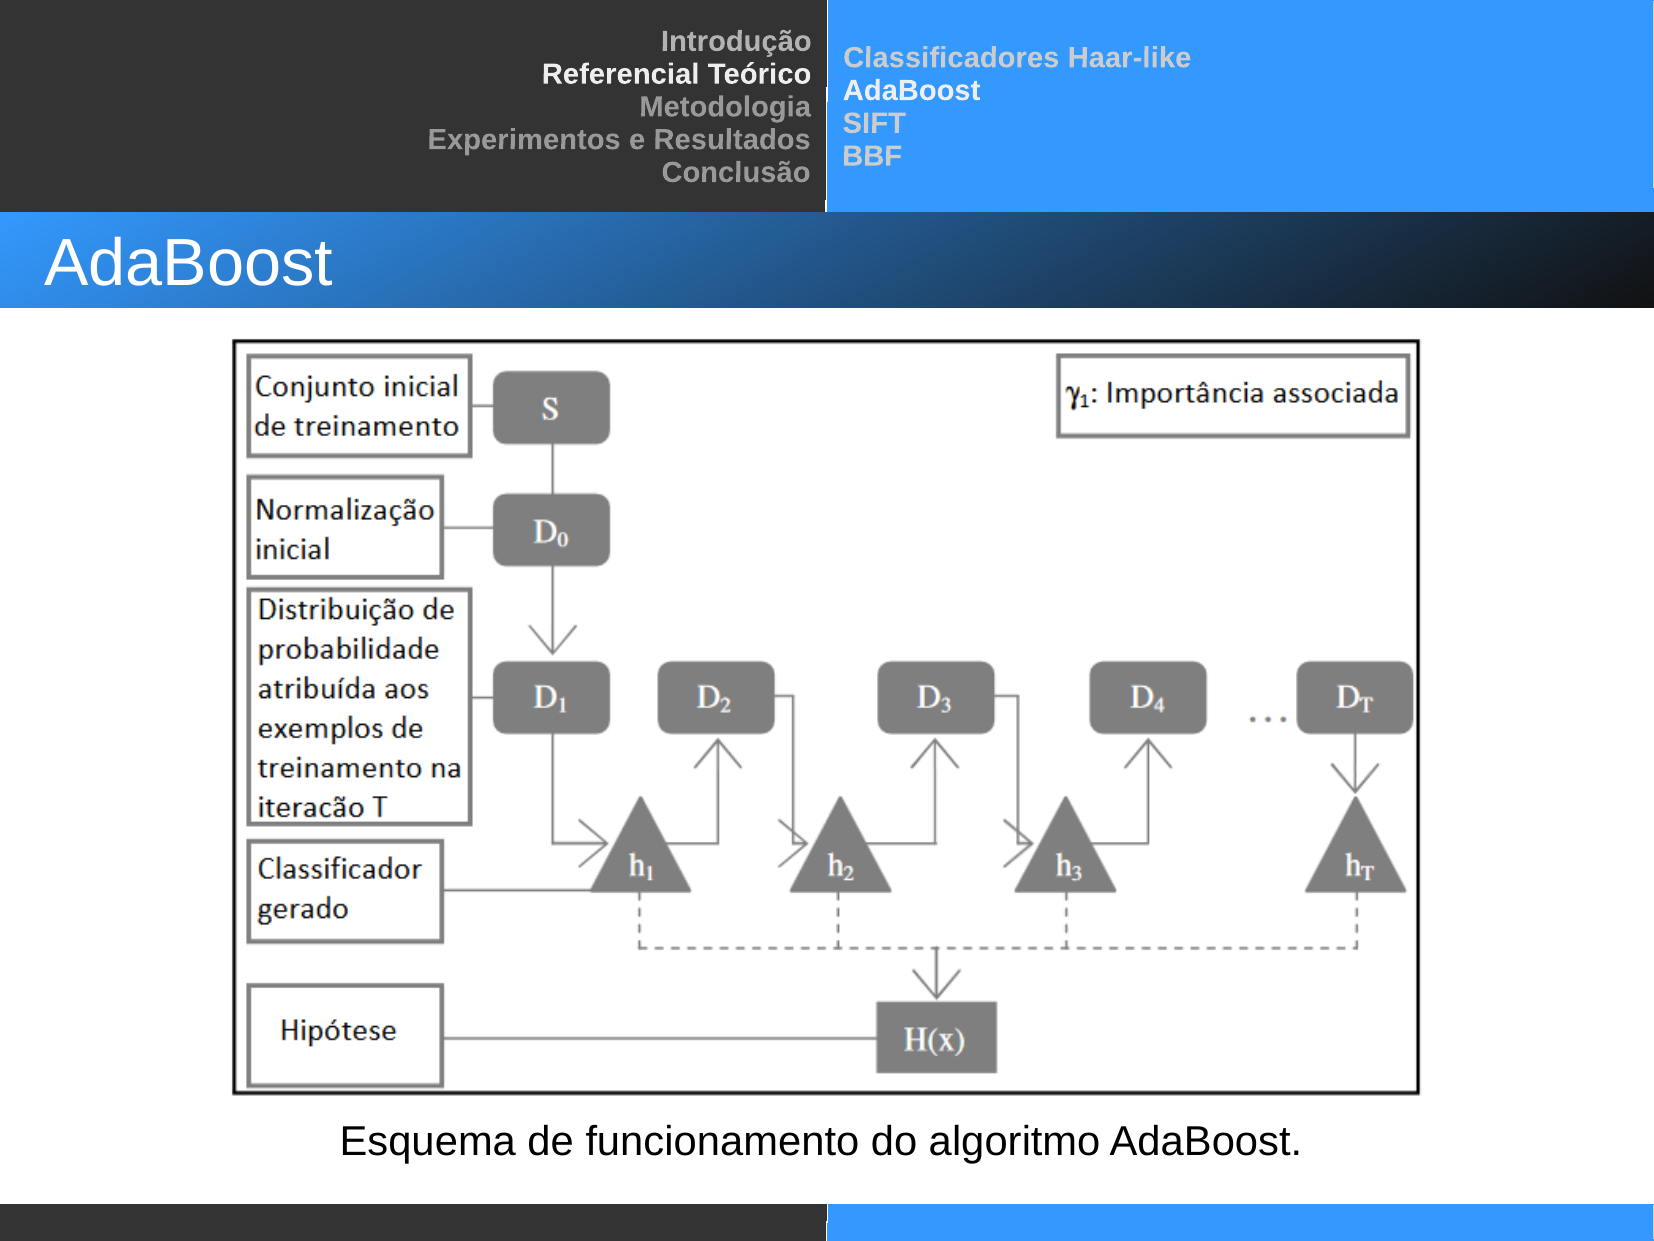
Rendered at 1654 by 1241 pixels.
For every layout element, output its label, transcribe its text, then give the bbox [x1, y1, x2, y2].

picture [223, 330, 1431, 1102]
text_box Classificadores Haar-like AdaBoost SIFT BBF [827, 0, 1654, 212]
text_box Esquema de funcionamento do algoritmo AdaBoost. [324, 1110, 1329, 1172]
text_box [827, 1204, 1654, 1241]
text_box Introdução Referencial Teórico Metodologia Experimentos e Resultados Conclusão [0, 0, 827, 212]
text_box [0, 1204, 827, 1241]
text_box AdaBoost [0, 212, 1654, 308]
